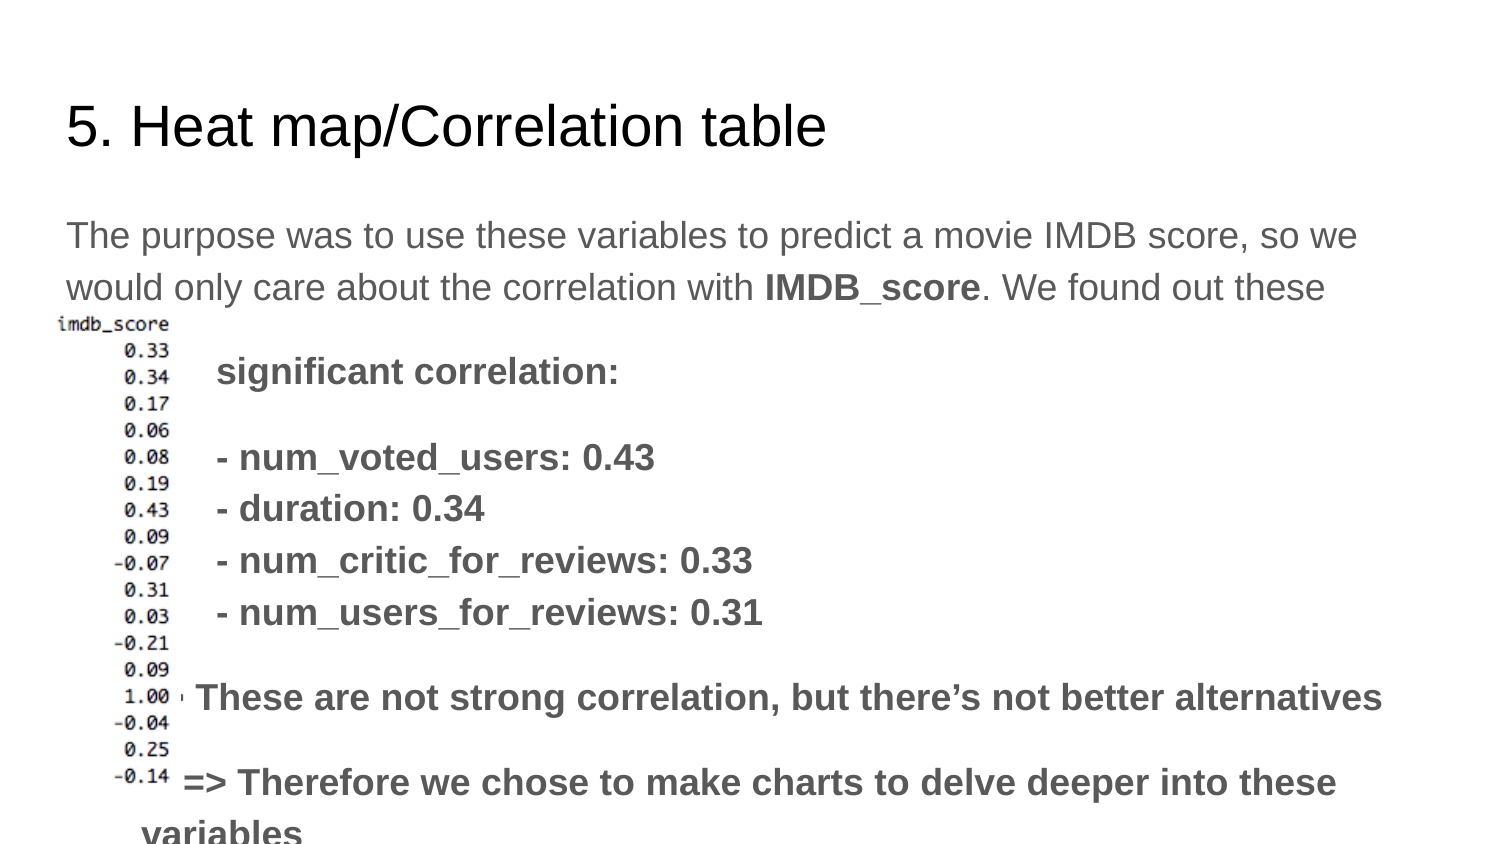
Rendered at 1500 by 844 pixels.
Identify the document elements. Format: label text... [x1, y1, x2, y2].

list The purpose was to use these variables to predict a movie IMDB score, so we would only care about the correlation with IMDB_score. We found out these significant correlation: - num_voted_users: 0.43 - duration: 0.34 - num_critic_for_reviews: 0.33 - num_users_for_reviews: 0.31 => These are not strong correlation, but there’s not better alternatives ⇒ => Therefore we chose to make charts to delve deeper into these variables [51, 189, 1449, 750]
picture [51, 306, 181, 805]
title 5. Heat map/Correlation table [51, 72, 1449, 167]
